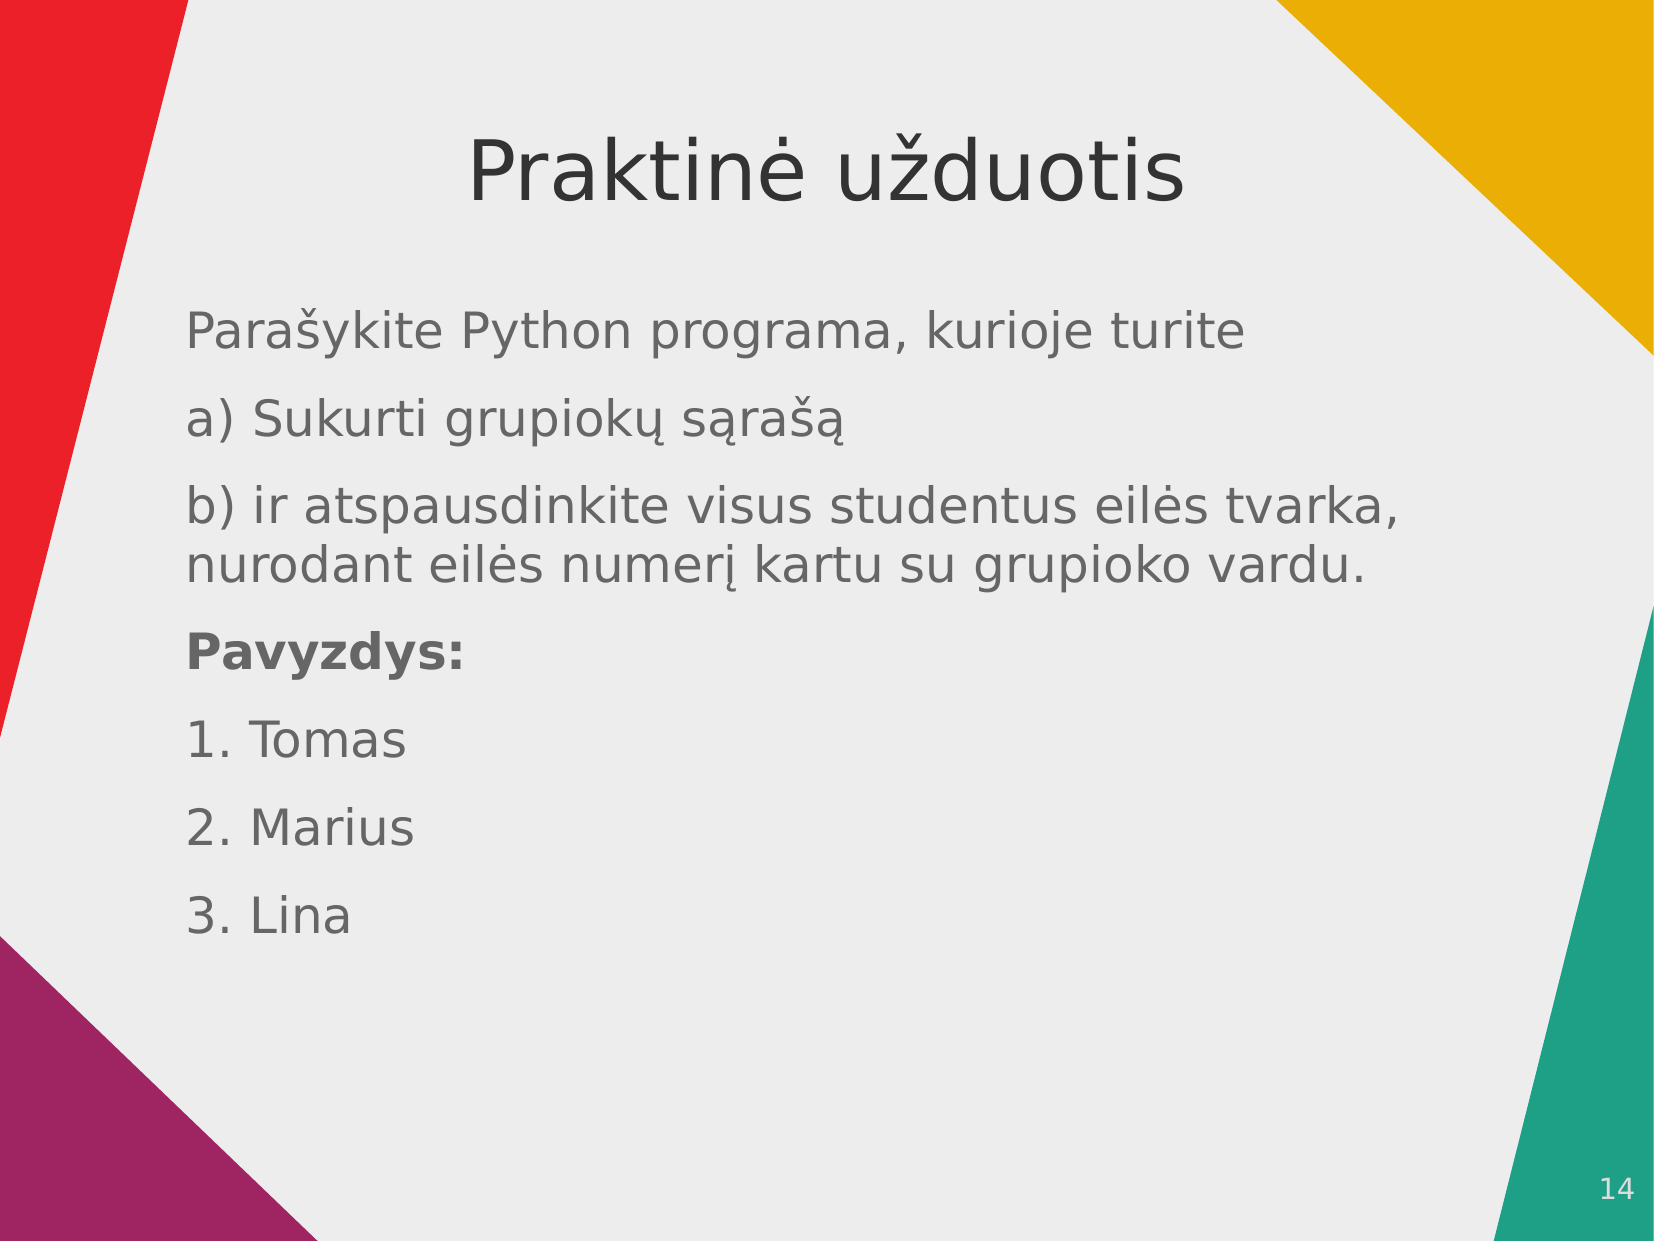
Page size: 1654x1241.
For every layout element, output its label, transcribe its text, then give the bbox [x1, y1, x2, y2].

list Parašykite Python programa, kurioje turite a) Sukurti grupiokų sąrašą b) ir atspausdinkite visus studentus eilės tvarka, nurodant eilės numerį kartu su grupioko vardu. Pavyzdys: 1. Tomas 2. Marius 3. Lina [114, 302, 1539, 1033]
title Praktinė užduotis [114, 73, 1539, 271]
